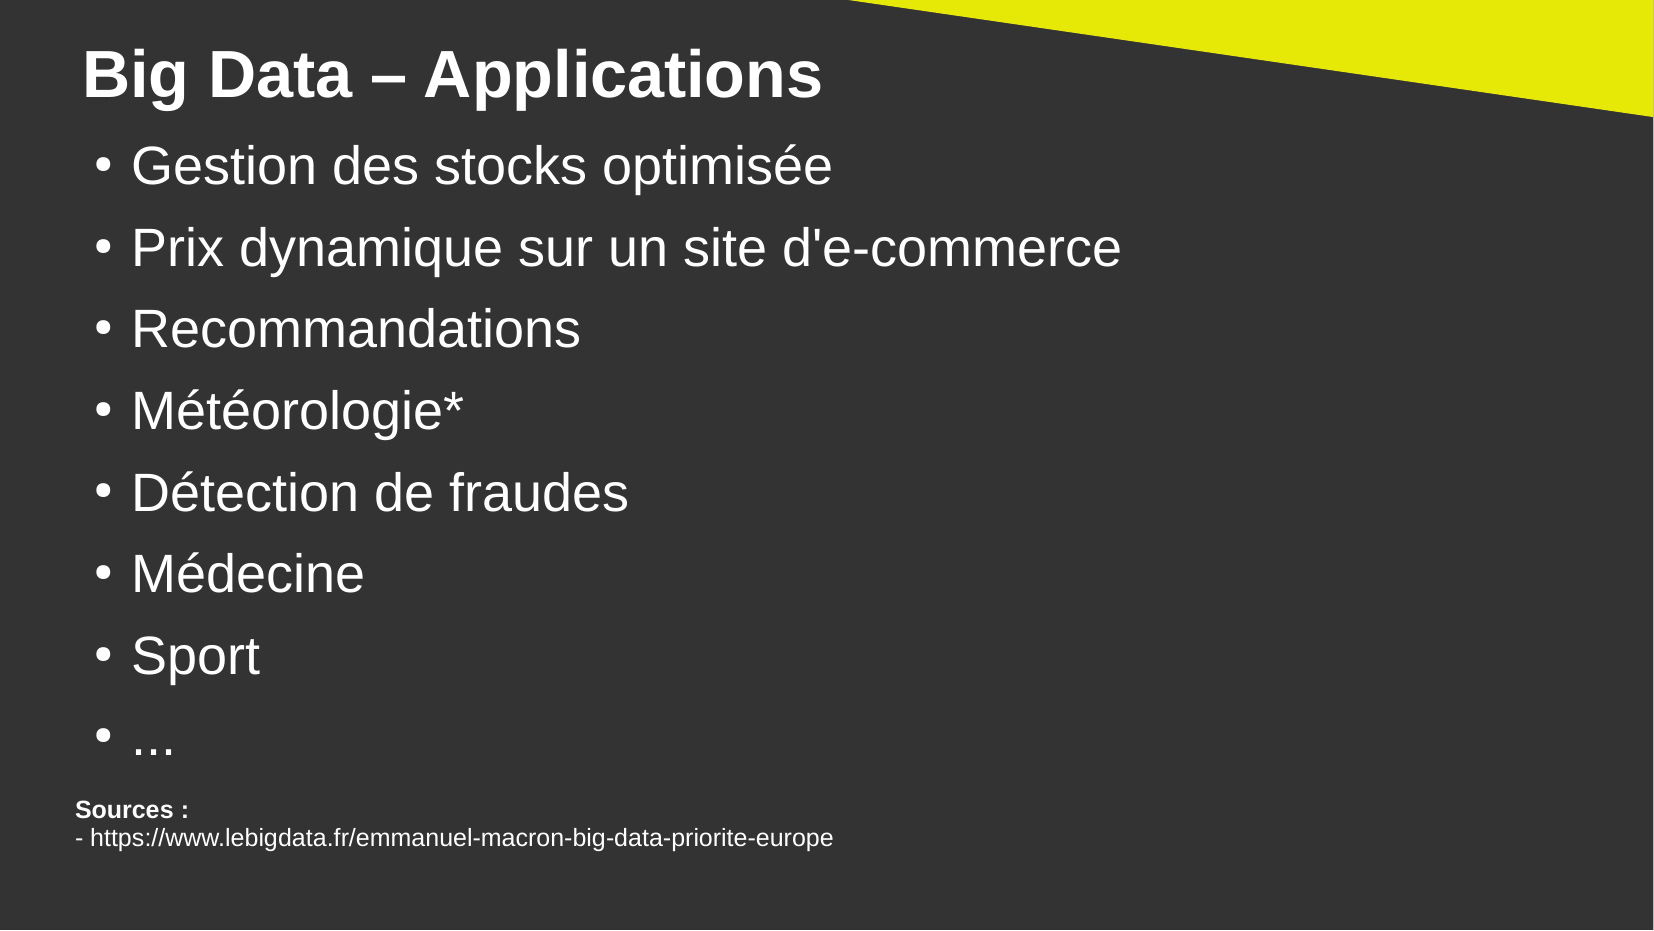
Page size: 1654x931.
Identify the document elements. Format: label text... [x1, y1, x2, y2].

list Gestion des stocks optimisée Prix dynamique sur un site d'e-commerce Recommandations Météorologie* Détection de fraudes Médecine Sport ... [80, 135, 1620, 768]
text_box [848, 0, 1654, 118]
text_box Sources : - https://www.lebigdata.fr/emmanuel-macron-big-data-priorite-europe [60, 788, 1546, 916]
title Big Data – Applications [82, 37, 1571, 114]
